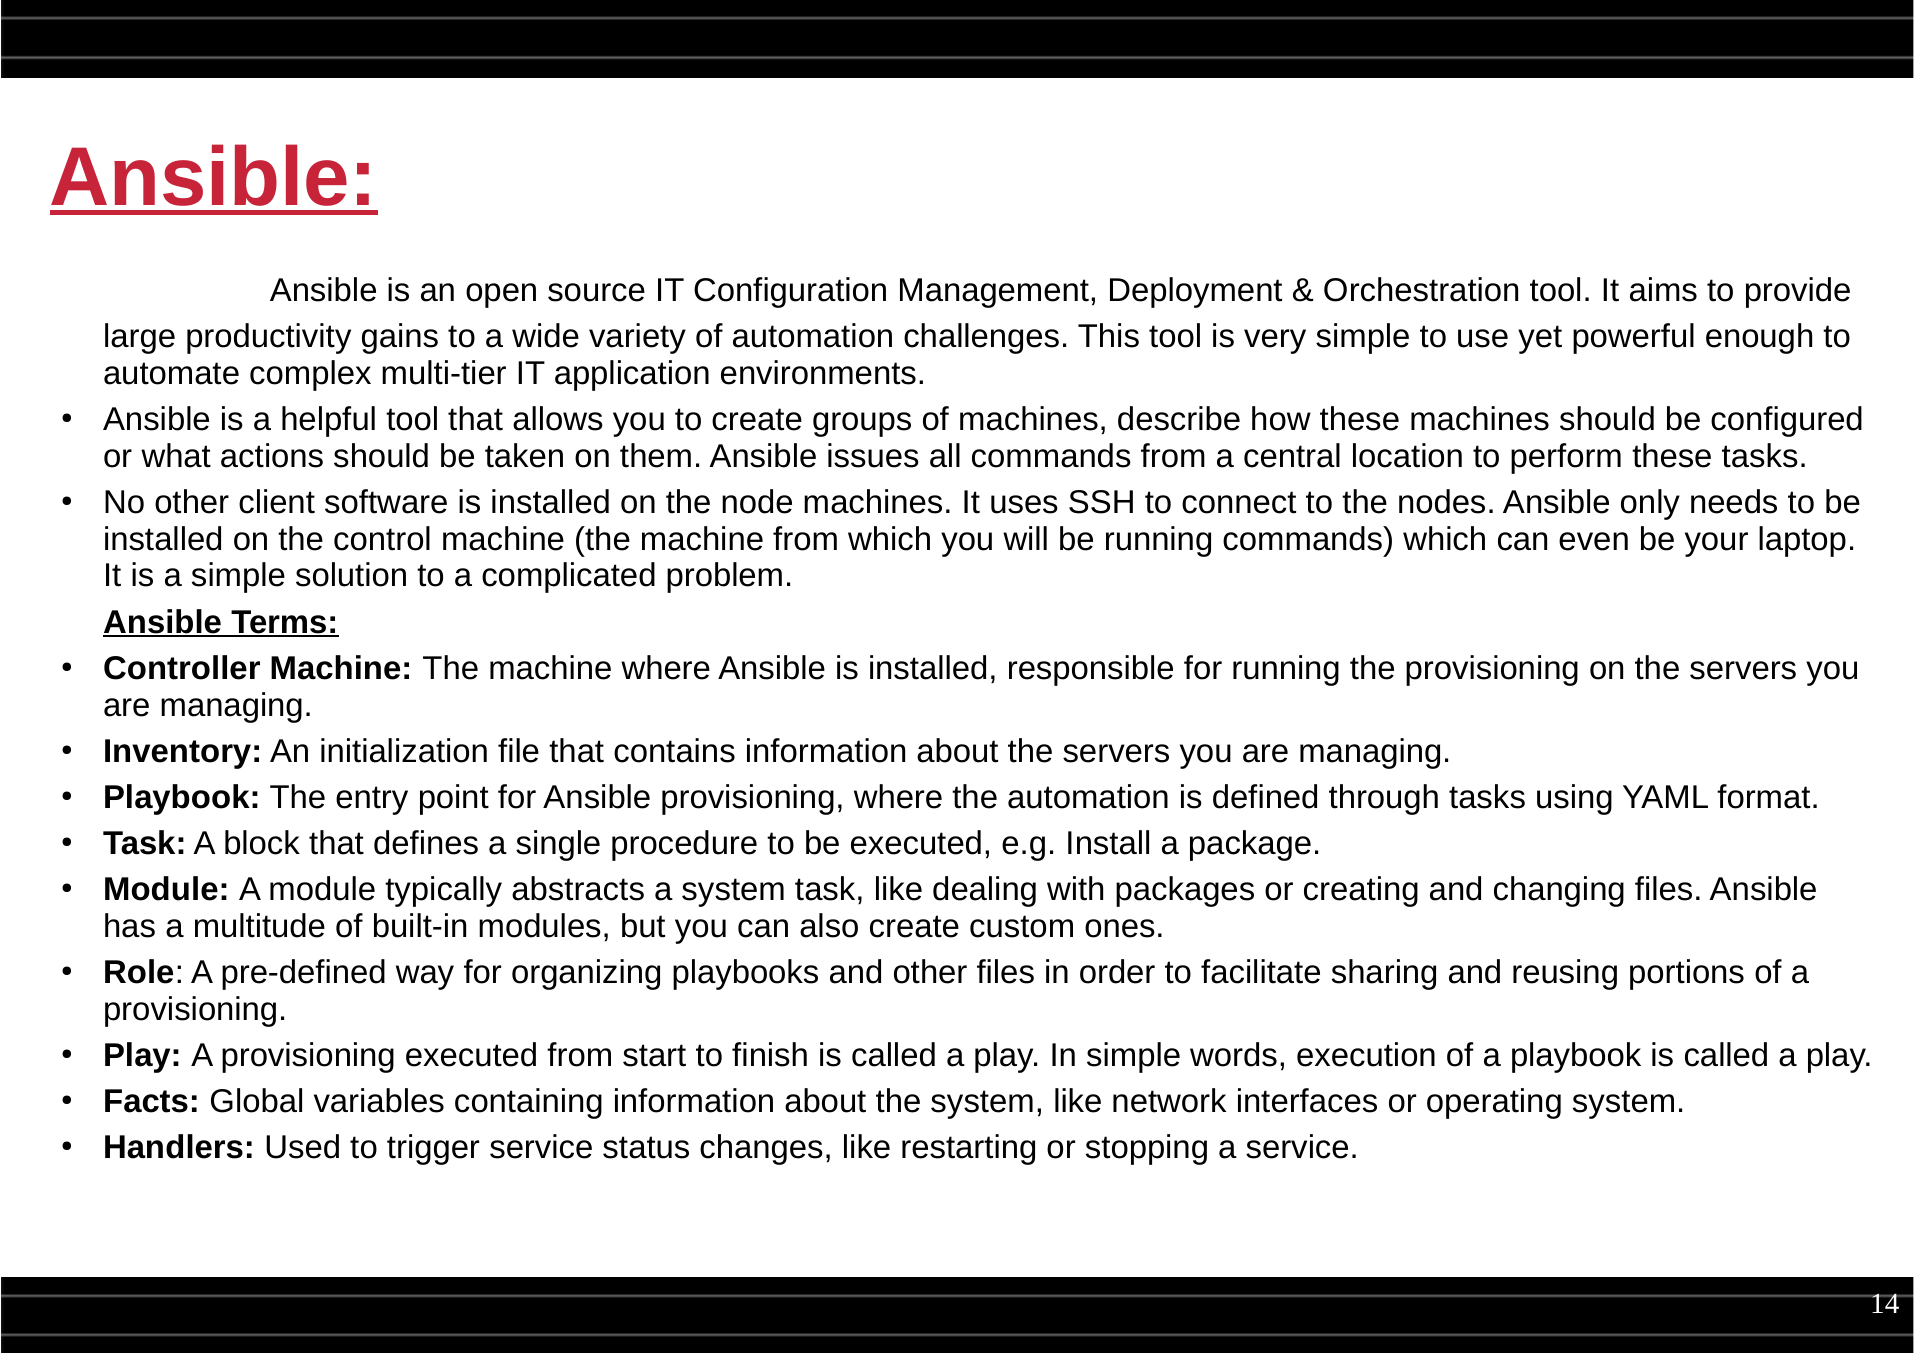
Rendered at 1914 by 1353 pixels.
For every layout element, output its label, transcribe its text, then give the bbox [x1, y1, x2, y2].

list Ansible is an open source IT Configuration Management, Deployment & Orchestration tool. It aims to provide large productivity gains to a wide variety of automation challenges. This tool is very simple to use yet powerful enough to automate complex multi-tier IT application environments. Ansible is a helpful tool that allows you to create groups of machines, describe how these machines should be configured or what actions should be taken on them. Ansible issues all commands from a central location to perform these tasks. No other client software is installed on the node machines. It uses SSH to connect to the nodes. Ansible only needs to be installed on the control machine (the machine from which you will be running commands) which can even be your laptop. It is a simple solution to a complicated problem. Ansible Terms: Controller Machine: The machine where Ansible is installed, responsible for running the provisioning on the servers you are managing. Inventory: An initialization file that contains information about the servers you are managing. Playbook: The entry point for Ansible provisioning, where the automation is defined through tasks using YAML format. Task: A block that defines a single procedure to be executed, e.g. Install a package. Module: A module typically abstracts a system task, like dealing with packages or creating and changing files. Ansible has a multitude of built-in modules, but you can also create custom ones. Role: A pre-defined way for organizing playbooks and other files in order to facilitate sharing and reusing portions of a provisioning. Play: A provisioning executed from start to finish is called a play. In simple words, execution of a playbook is called a play. Facts: Global variables containing information about the system, like network interfaces or operating system. Handlers: Used to trigger service status changes, like restarting or stopping a service. [47, 271, 1878, 1229]
picture [1, 0, 1914, 78]
picture [1, 1277, 1914, 1353]
title Ansible: [49, 106, 686, 249]
